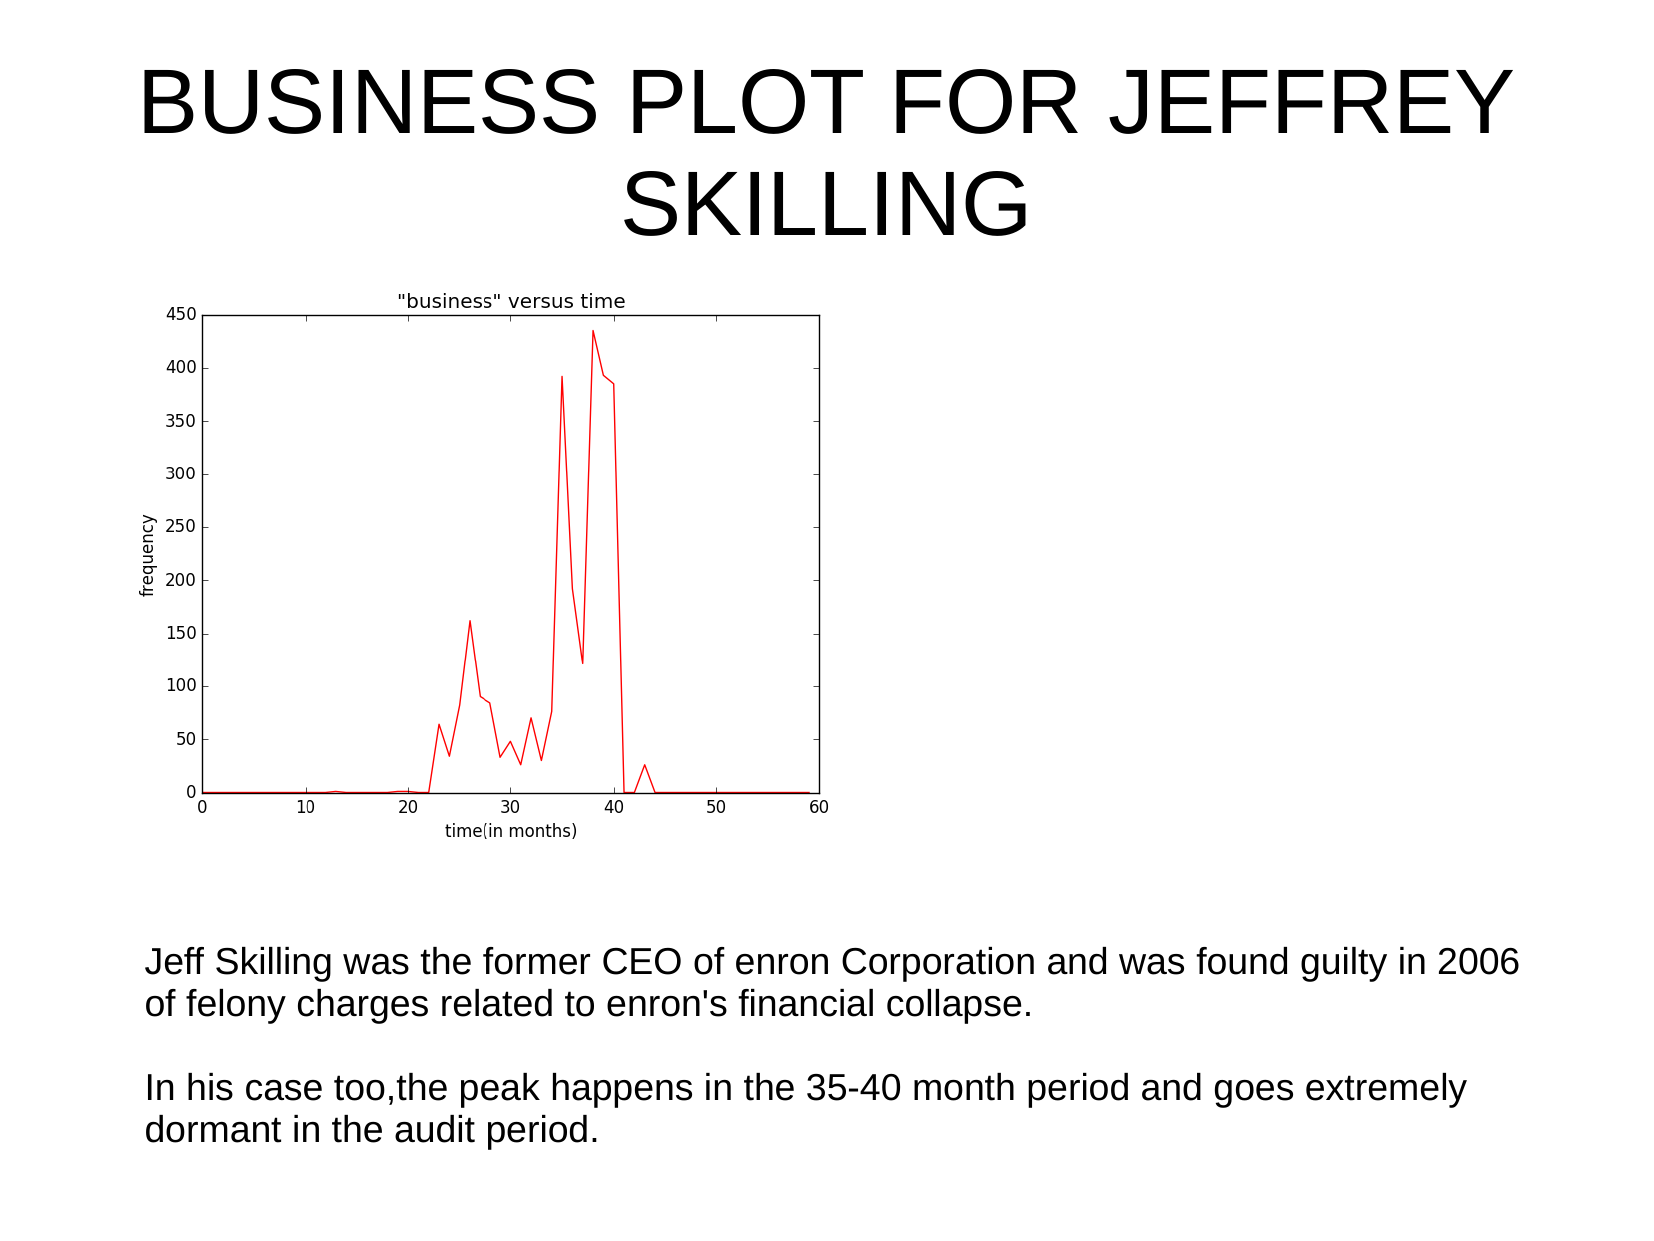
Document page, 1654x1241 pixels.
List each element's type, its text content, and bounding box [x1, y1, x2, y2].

picture [130, 283, 839, 850]
text_box Jeff Skilling was the former CEO of enron Corporation and was found guilty in 2006 of felony charges related to enron's financial collapse. In his case too,the peak happens in the 35-40 month period and goes extremely dormant in the audit period. [129, 933, 1560, 1158]
title BUSINESS PLOT FOR JEFFREY SKILLING [82, 49, 1571, 257]
